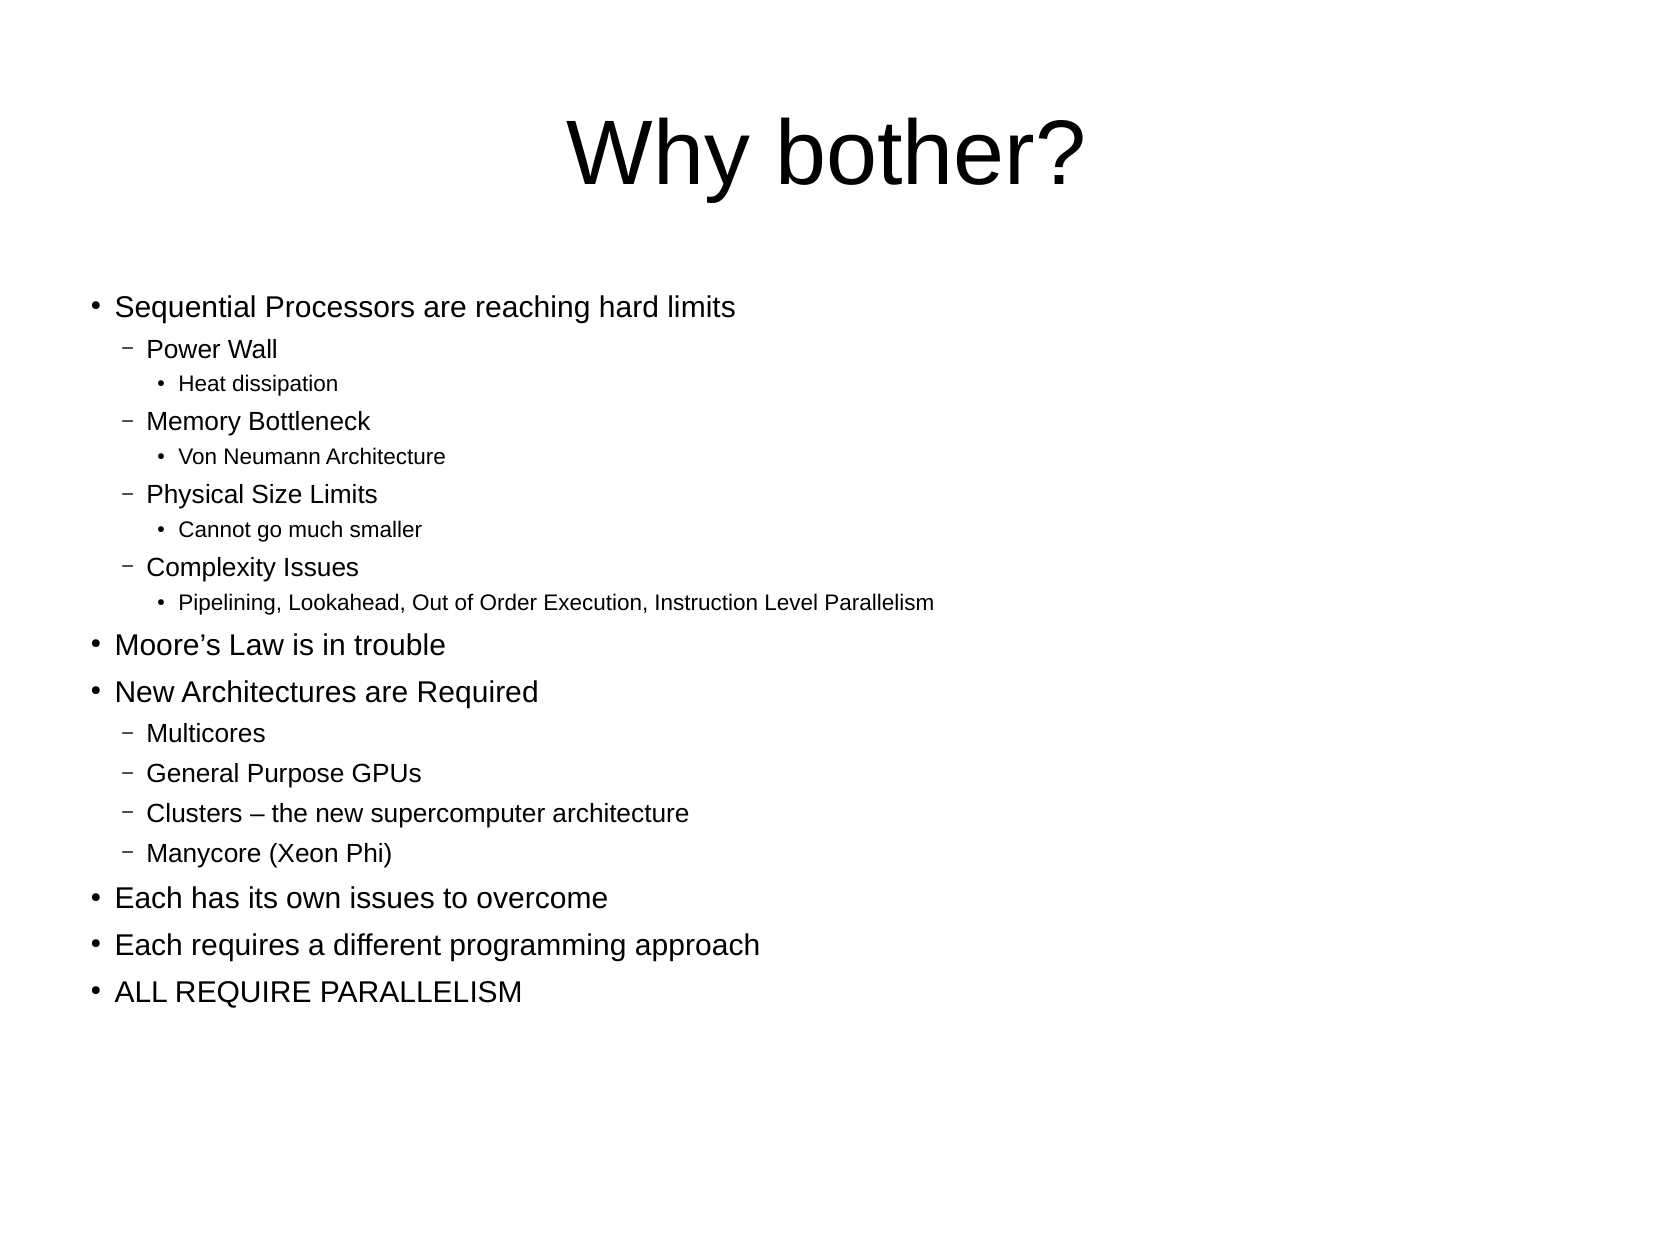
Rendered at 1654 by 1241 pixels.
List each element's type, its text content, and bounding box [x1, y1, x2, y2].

title Why bother? [82, 49, 1571, 257]
list Sequential Processors are reaching hard limits Power Wall Heat dissipation Memory Bottleneck Von Neumann Architecture Physical Size Limits Cannot go much smaller Complexity Issues Pipelining, Lookahead, Out of Order Execution, Instruction Level Parallelism Moore’s Law is in trouble New Architectures are Required Multicores General Purpose GPUs Clusters – the new supercomputer architecture Manycore (Xeon Phi) Each has its own issues to overcome Each requires a different programming approach ALL REQUIRE PARALLELISM [82, 290, 1571, 1010]
